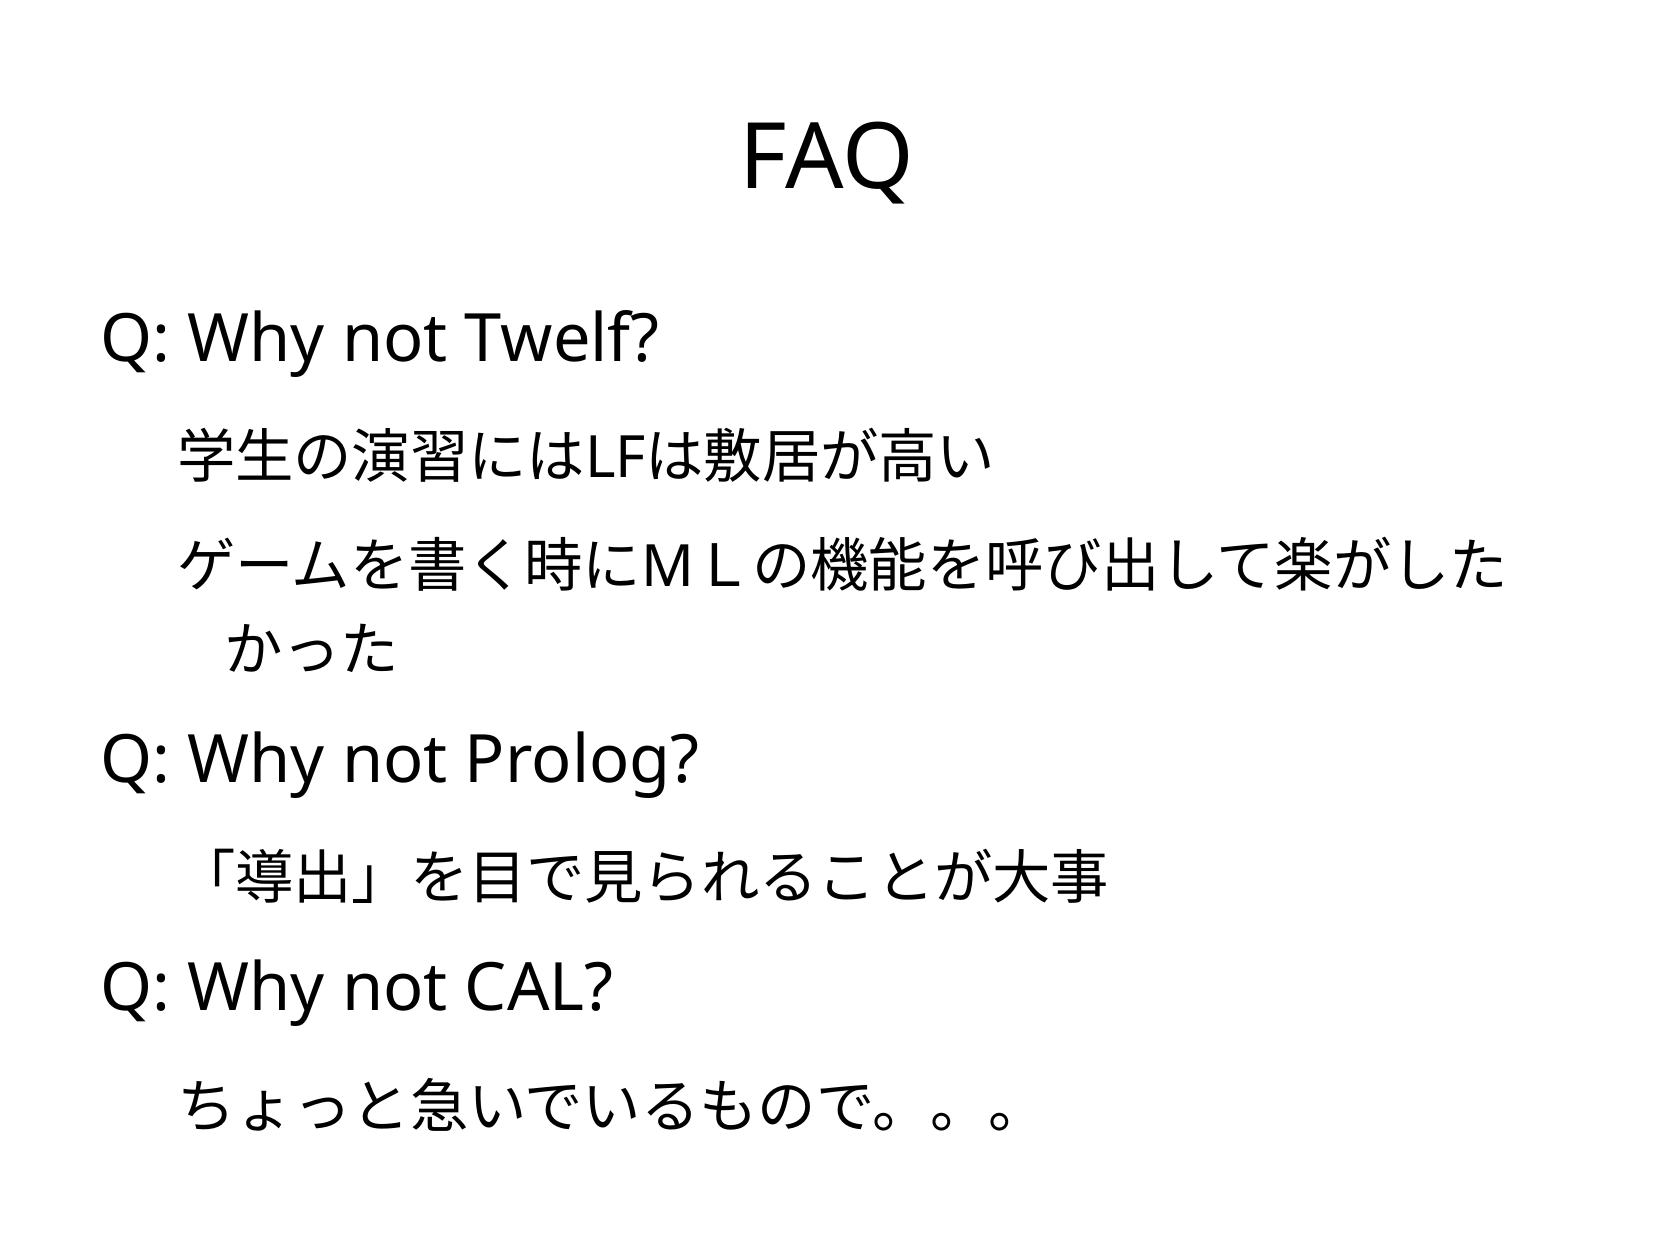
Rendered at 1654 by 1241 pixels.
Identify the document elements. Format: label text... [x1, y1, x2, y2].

title FAQ [82, 56, 1571, 250]
list Q: Why not Twelf? 学生の演習にはLFは敷居が高い ゲームを書く時にMＬの機能を呼び出して楽がしたかった Q: Why not Prolog? 「導出」を目で見られることが大事 Q: Why not CAL? ちょっと急いでいるもので。。。 [82, 290, 1571, 1094]
